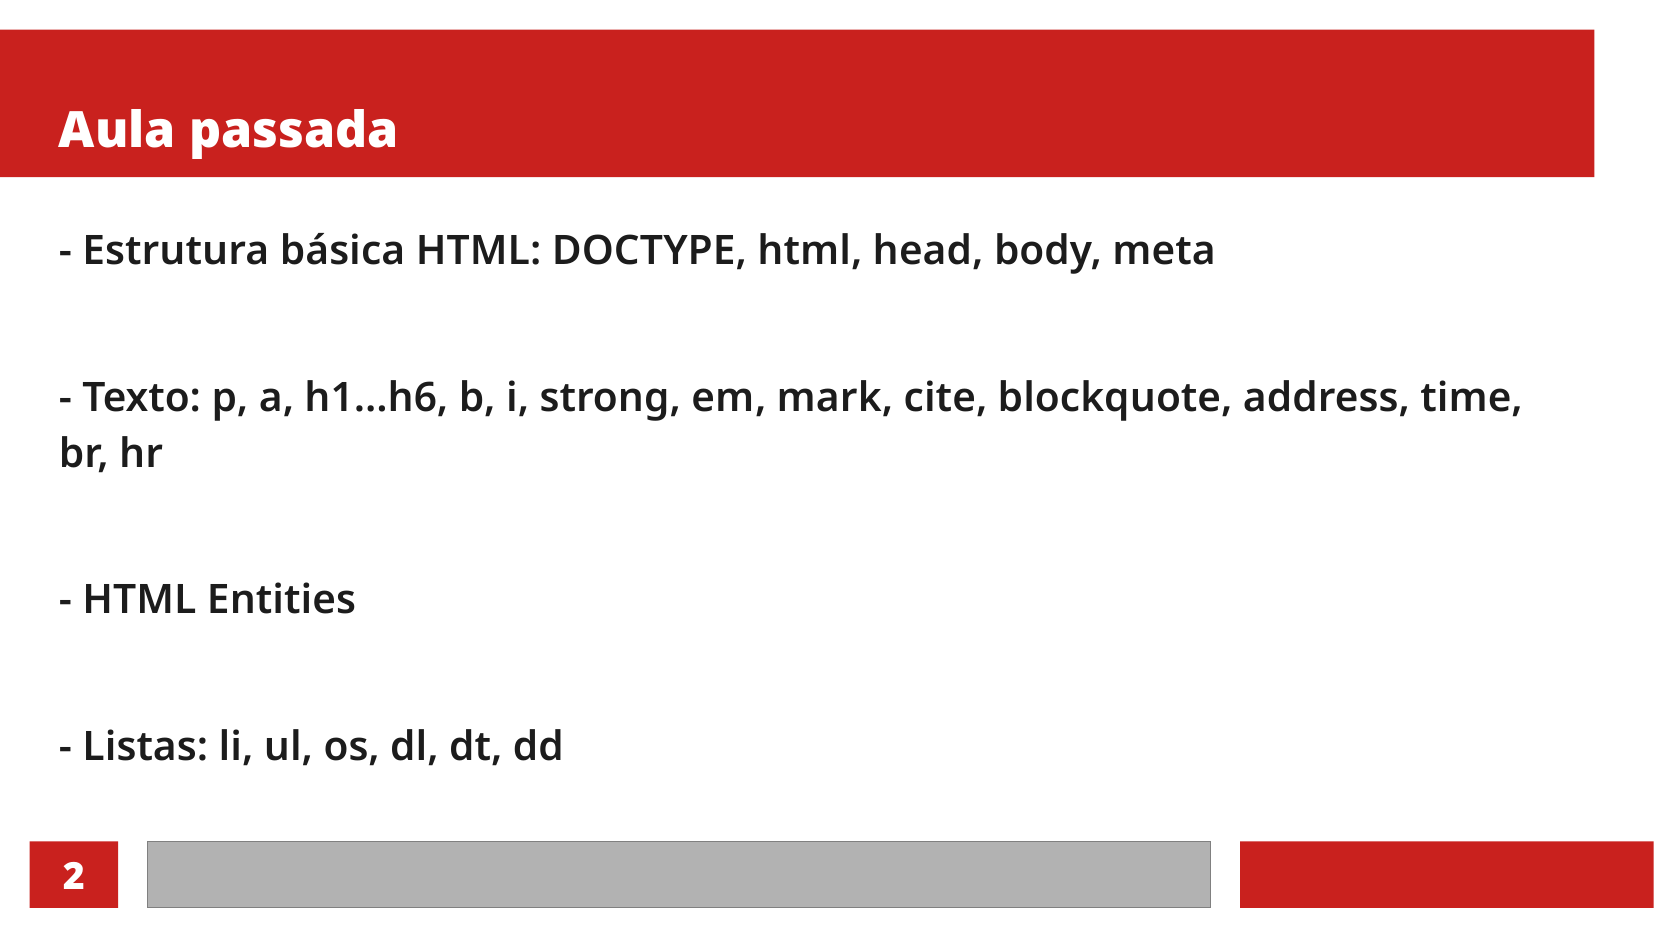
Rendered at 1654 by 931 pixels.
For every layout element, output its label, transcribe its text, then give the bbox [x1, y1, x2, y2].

list - Estrutura básica HTML: DOCTYPE, html, head, body, meta - Texto: p, a, h1...h6, b, i, strong, em, mark, cite, blockquote, address, time, br, hr - HTML Entities - Listas: li, ul, os, dl, dt, dd [59, 221, 1565, 798]
title Aula passada [59, 44, 1595, 163]
